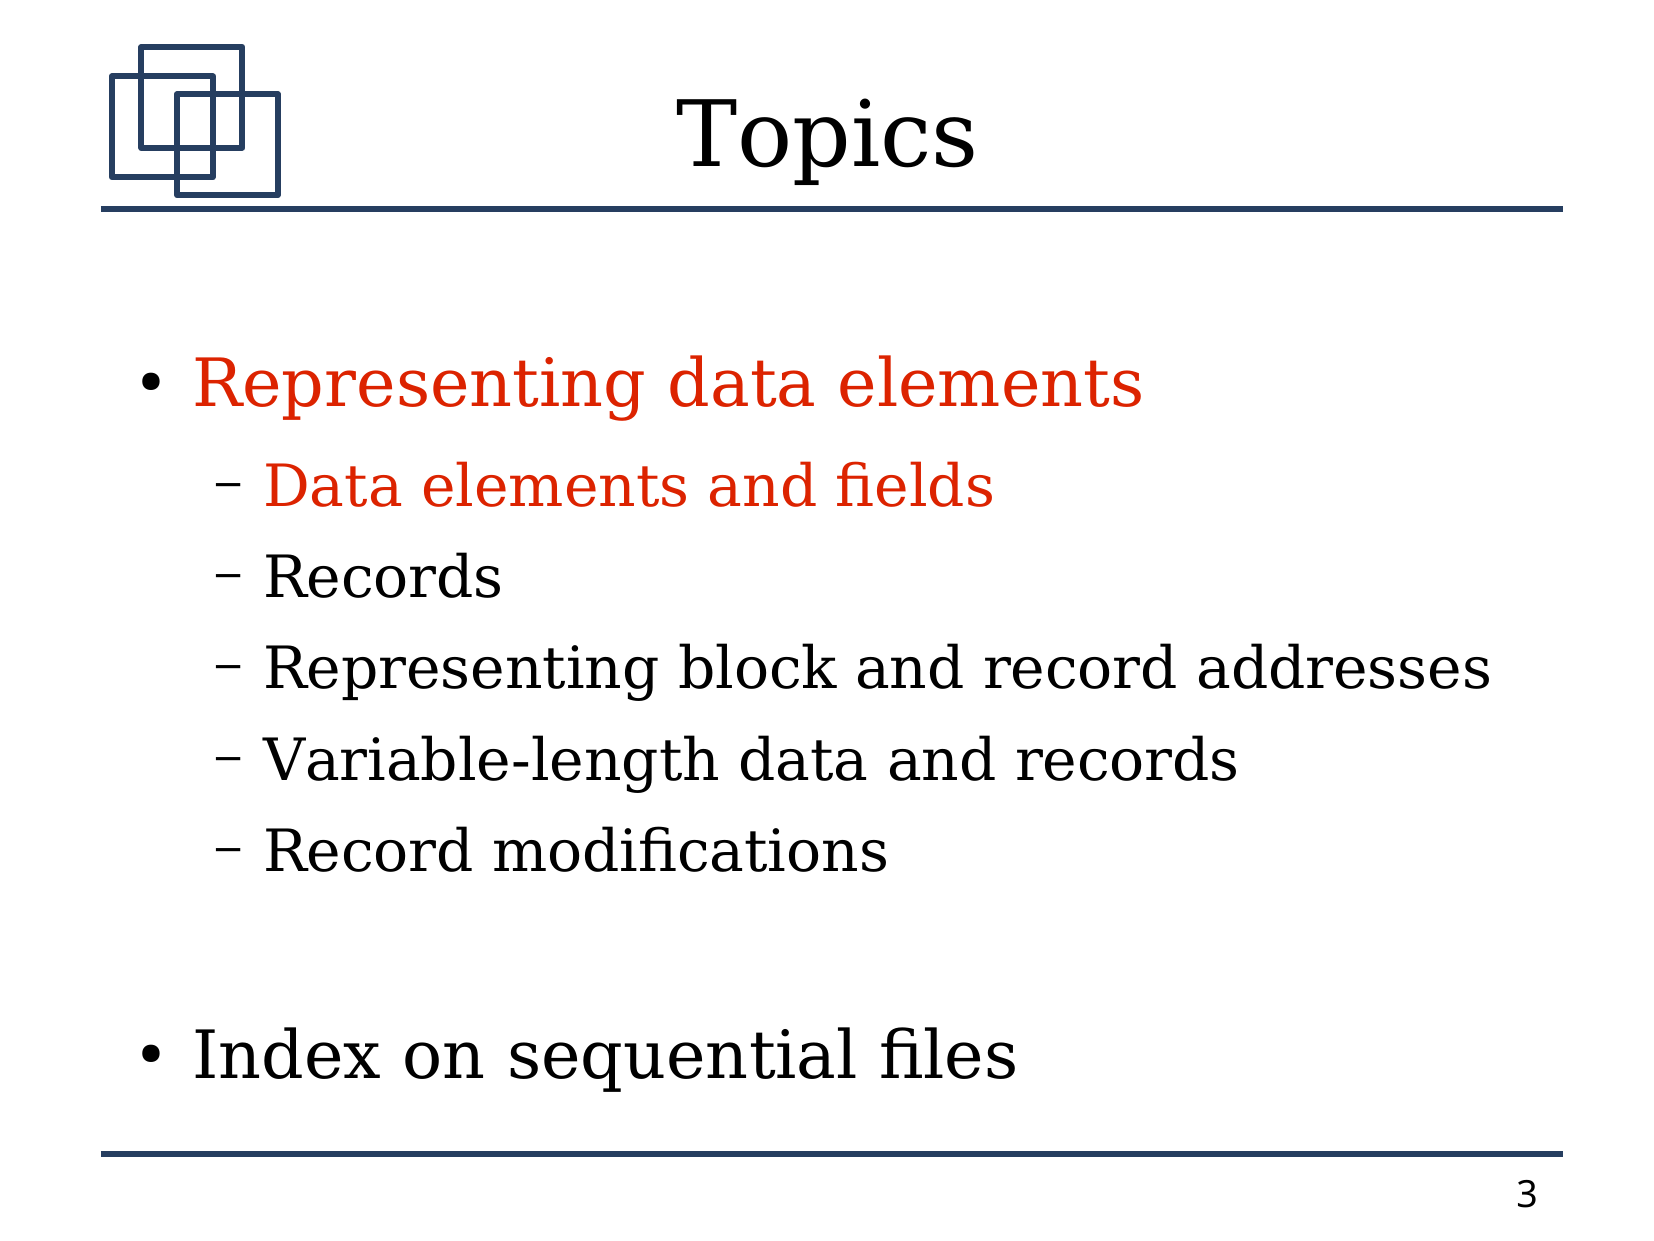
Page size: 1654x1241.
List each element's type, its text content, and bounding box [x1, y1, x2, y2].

list Representing data elements Data elements and fields Records Representing block and record addresses Variable-length data and records Record modifications Index on sequential files [121, 344, 1534, 1127]
title Topics [121, 31, 1534, 239]
